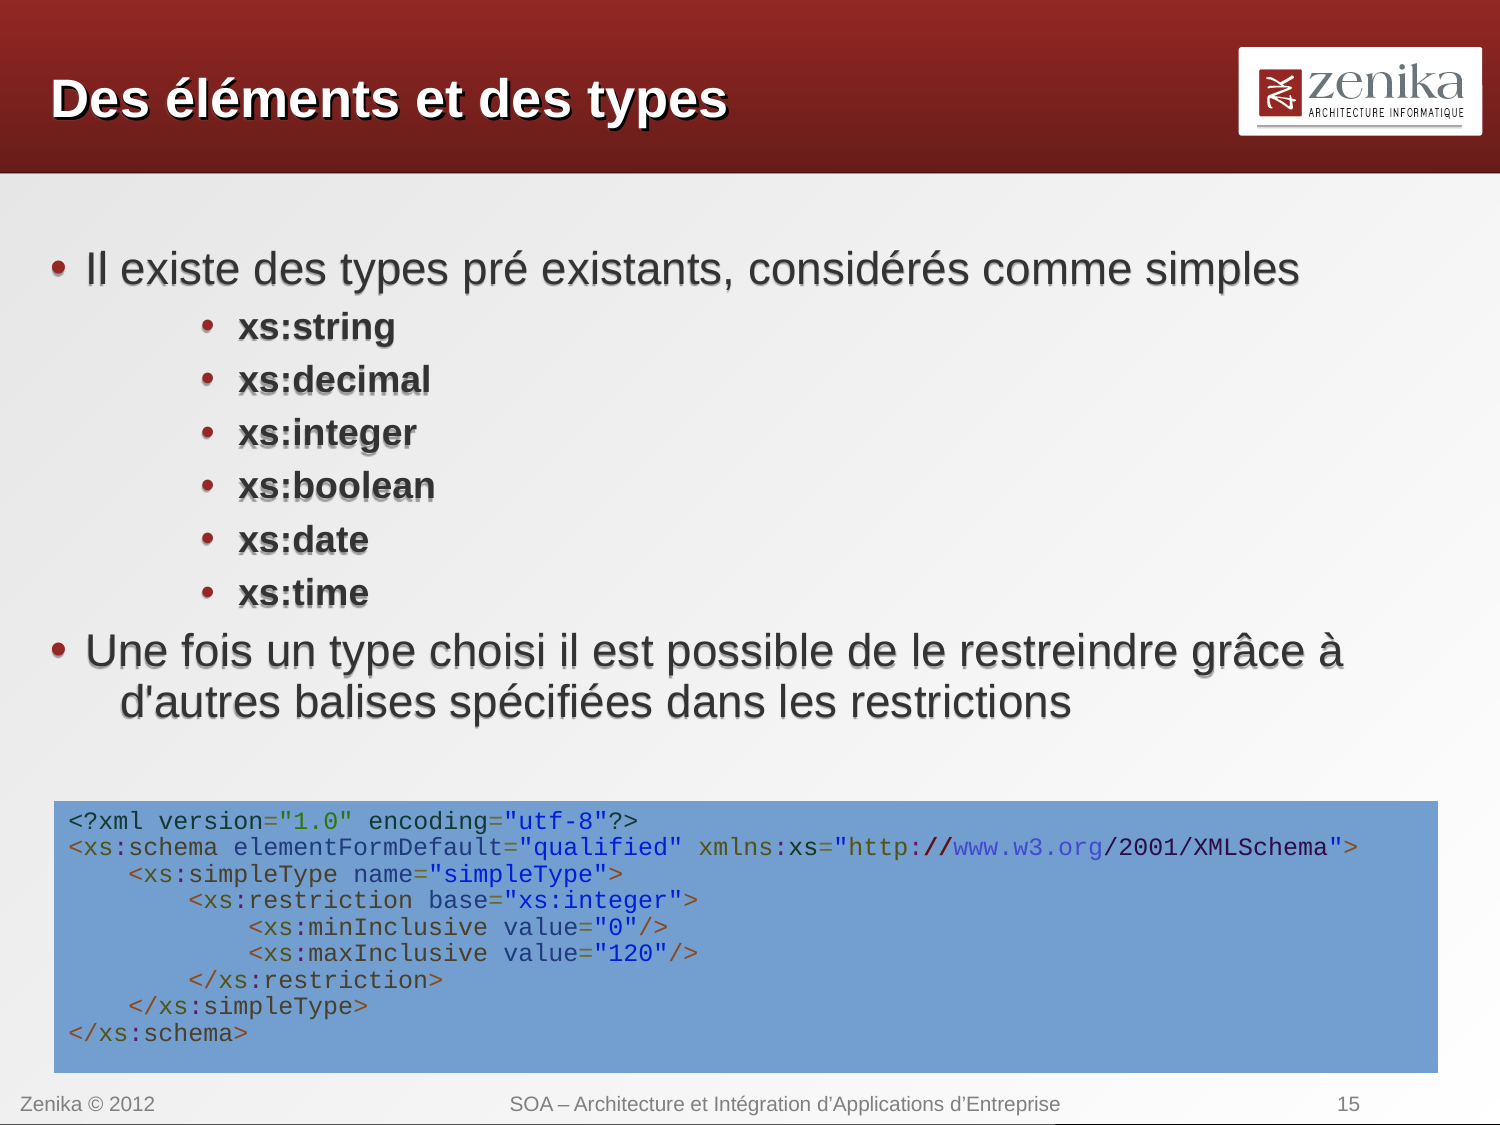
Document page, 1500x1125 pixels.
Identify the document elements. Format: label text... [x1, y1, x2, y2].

title Des éléments et des types [50, 15, 1206, 180]
list Il existe des types pré existants, considérés comme simples xs:string xs:decimal xs:integer xs:boolean xs:date xs:time Une fois un type choisi il est possible de le restreindre grâce à d'autres balises spécifiées dans les restrictions [50, 240, 1435, 1069]
table_header <?xml version="1.0" encoding="utf-8"?> <xs:schema elementFormDefault="qualified" xmlns:xs="http://www.w3.org/2001/XMLSchema"> <xs:simpleType name="simpleType"> <xs:restriction base="xs:integer"> <xs:minInclusive value="0"/> <xs:maxInclusive value="120"/> </xs:restriction> </xs:simpleType> </xs:schema> [54, 801, 1438, 1073]
